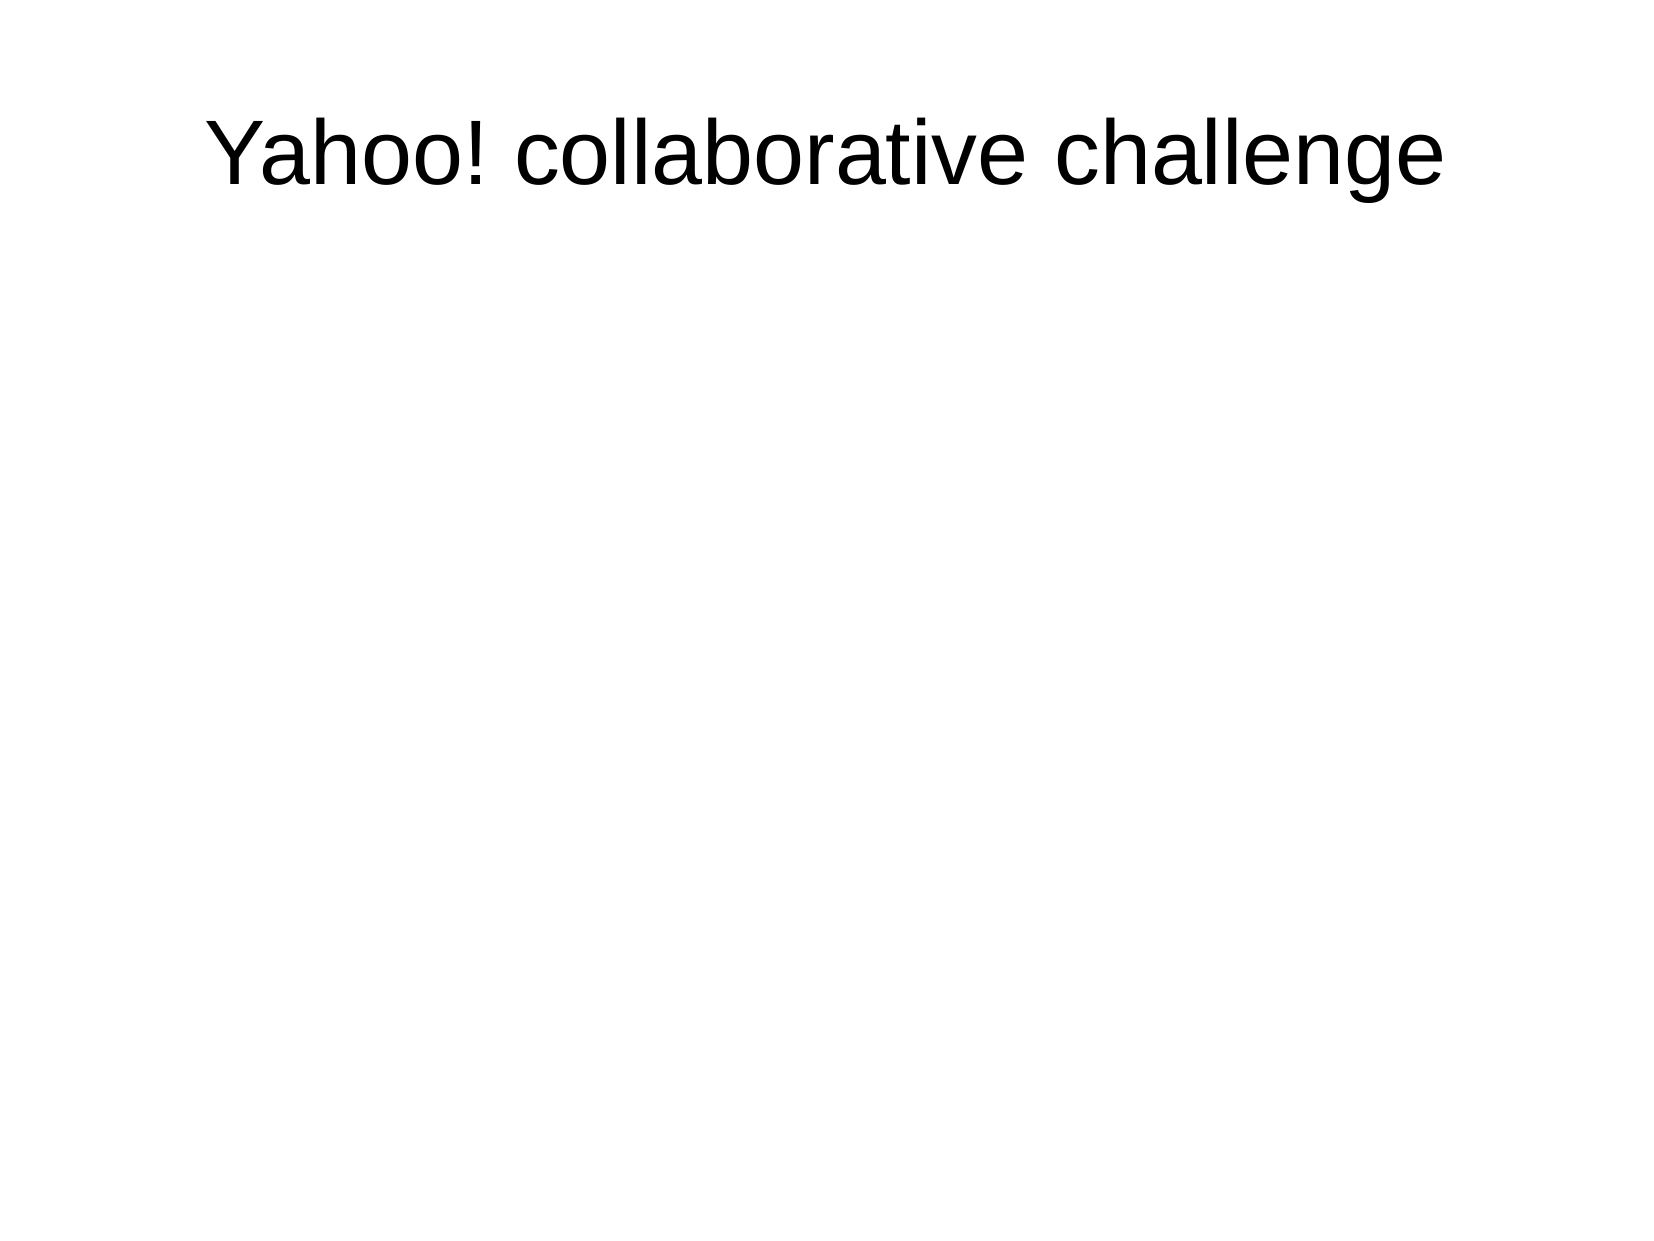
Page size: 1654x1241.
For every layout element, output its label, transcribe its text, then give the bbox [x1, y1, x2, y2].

title Yahoo! collaborative challenge [82, 56, 1571, 250]
